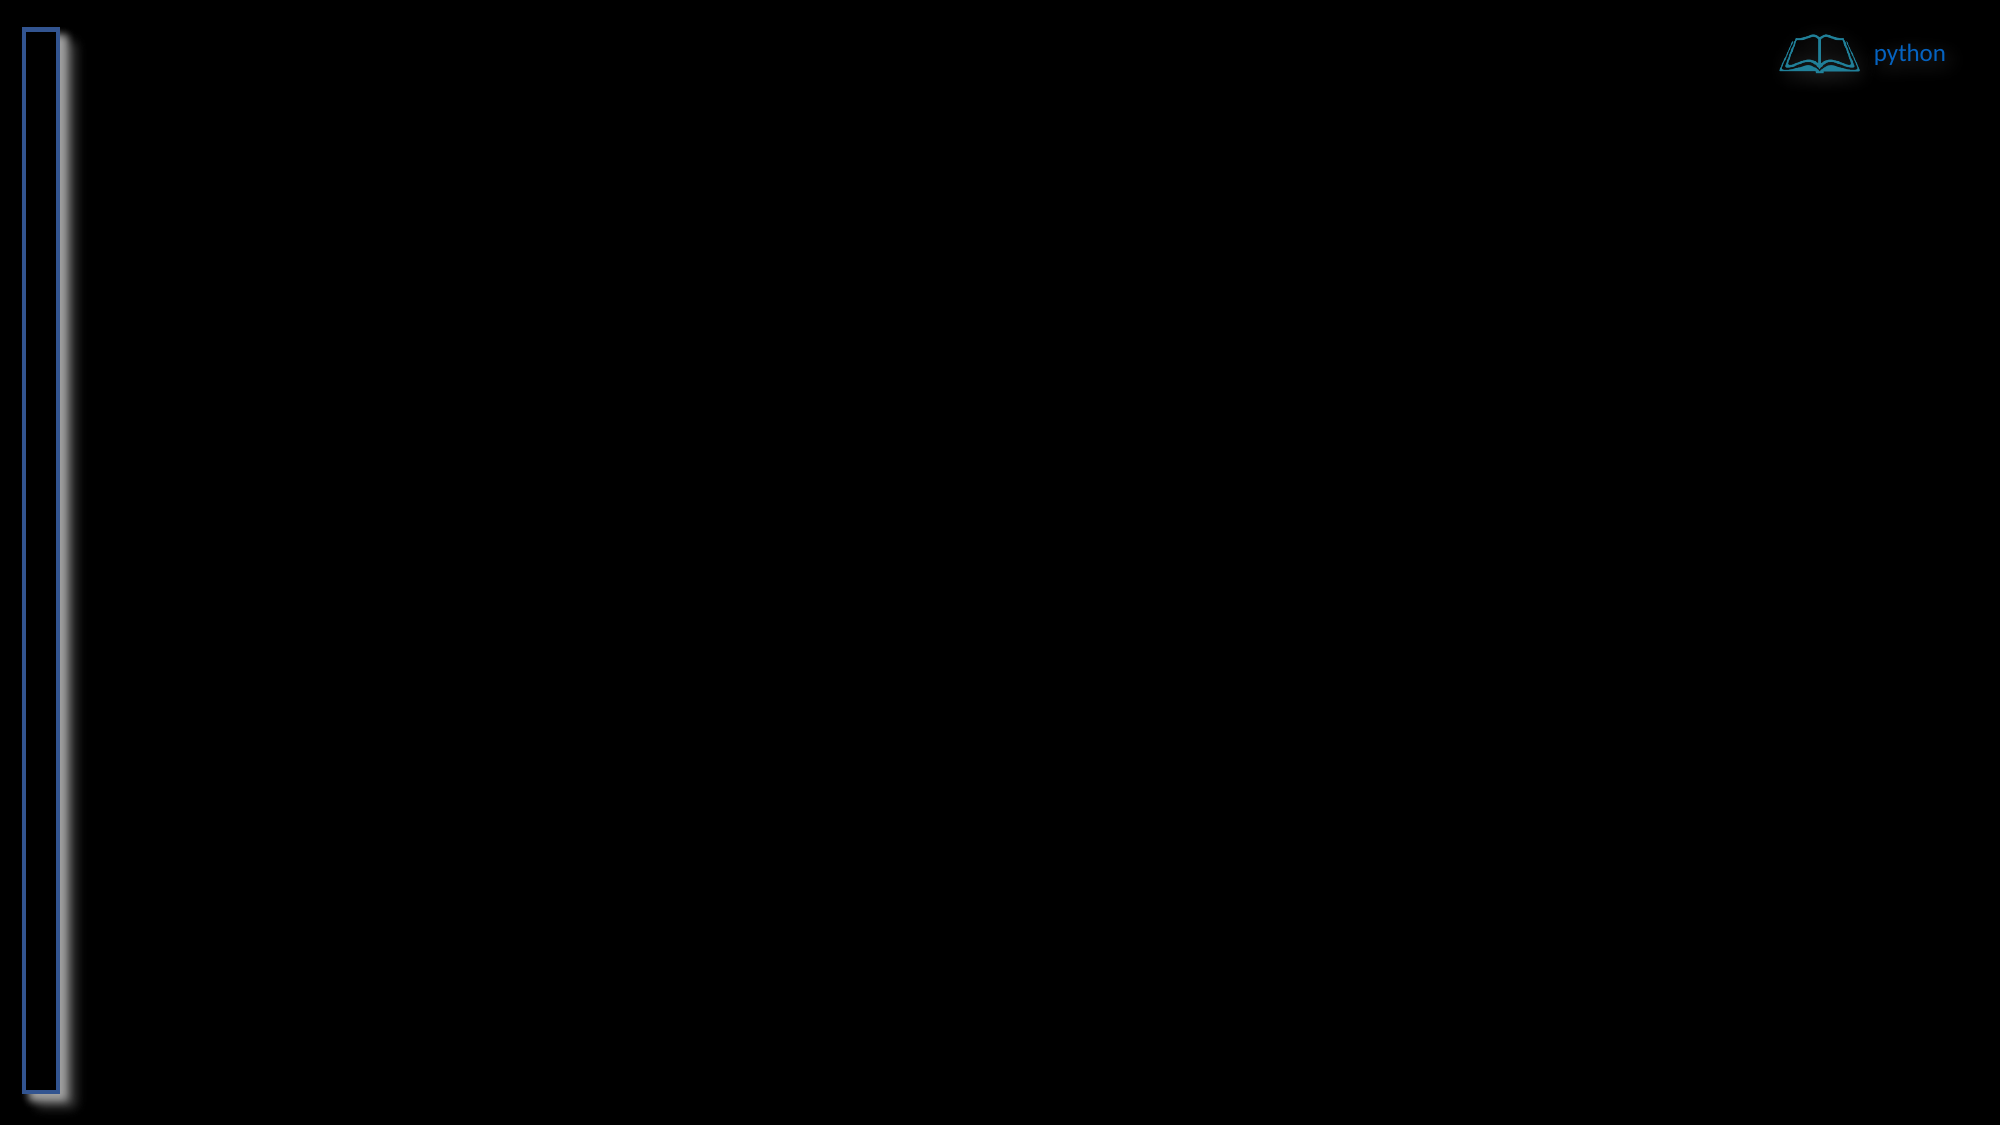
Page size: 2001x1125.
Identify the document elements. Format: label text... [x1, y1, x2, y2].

text_box python [1859, 29, 1962, 75]
picture [1777, 32, 1860, 76]
title 1. profile [0, 0, 120, 1125]
text_box D:/portfolio/python/_reference/profiler/A3_profile_profiler/profiler.py [25, 31, 69, 1104]
text_box [23, 29, 58, 1093]
